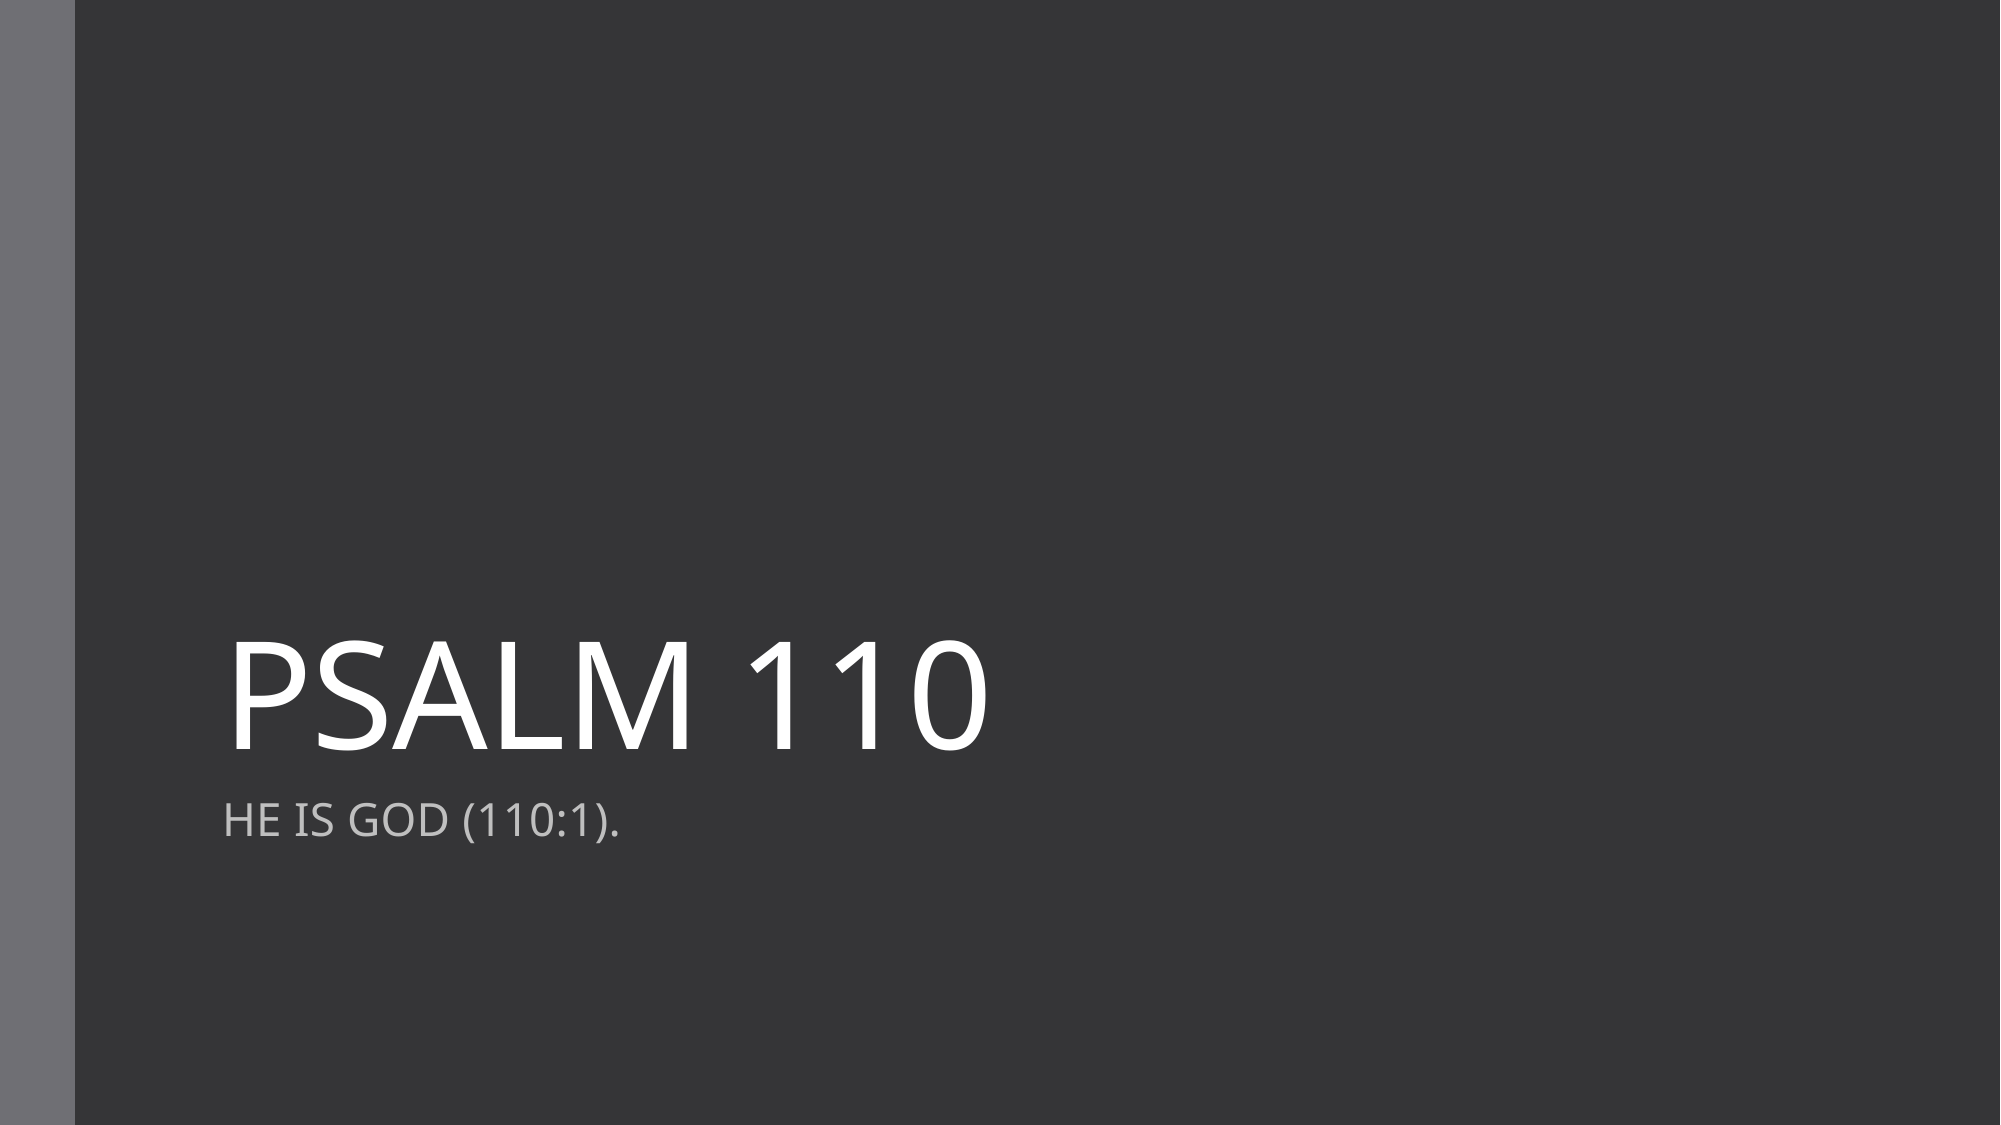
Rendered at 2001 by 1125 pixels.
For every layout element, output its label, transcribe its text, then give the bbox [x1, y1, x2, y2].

title PSALM 110 [206, 124, 1752, 787]
subtitle HE IS GOD (110:1). [206, 787, 1752, 1066]
